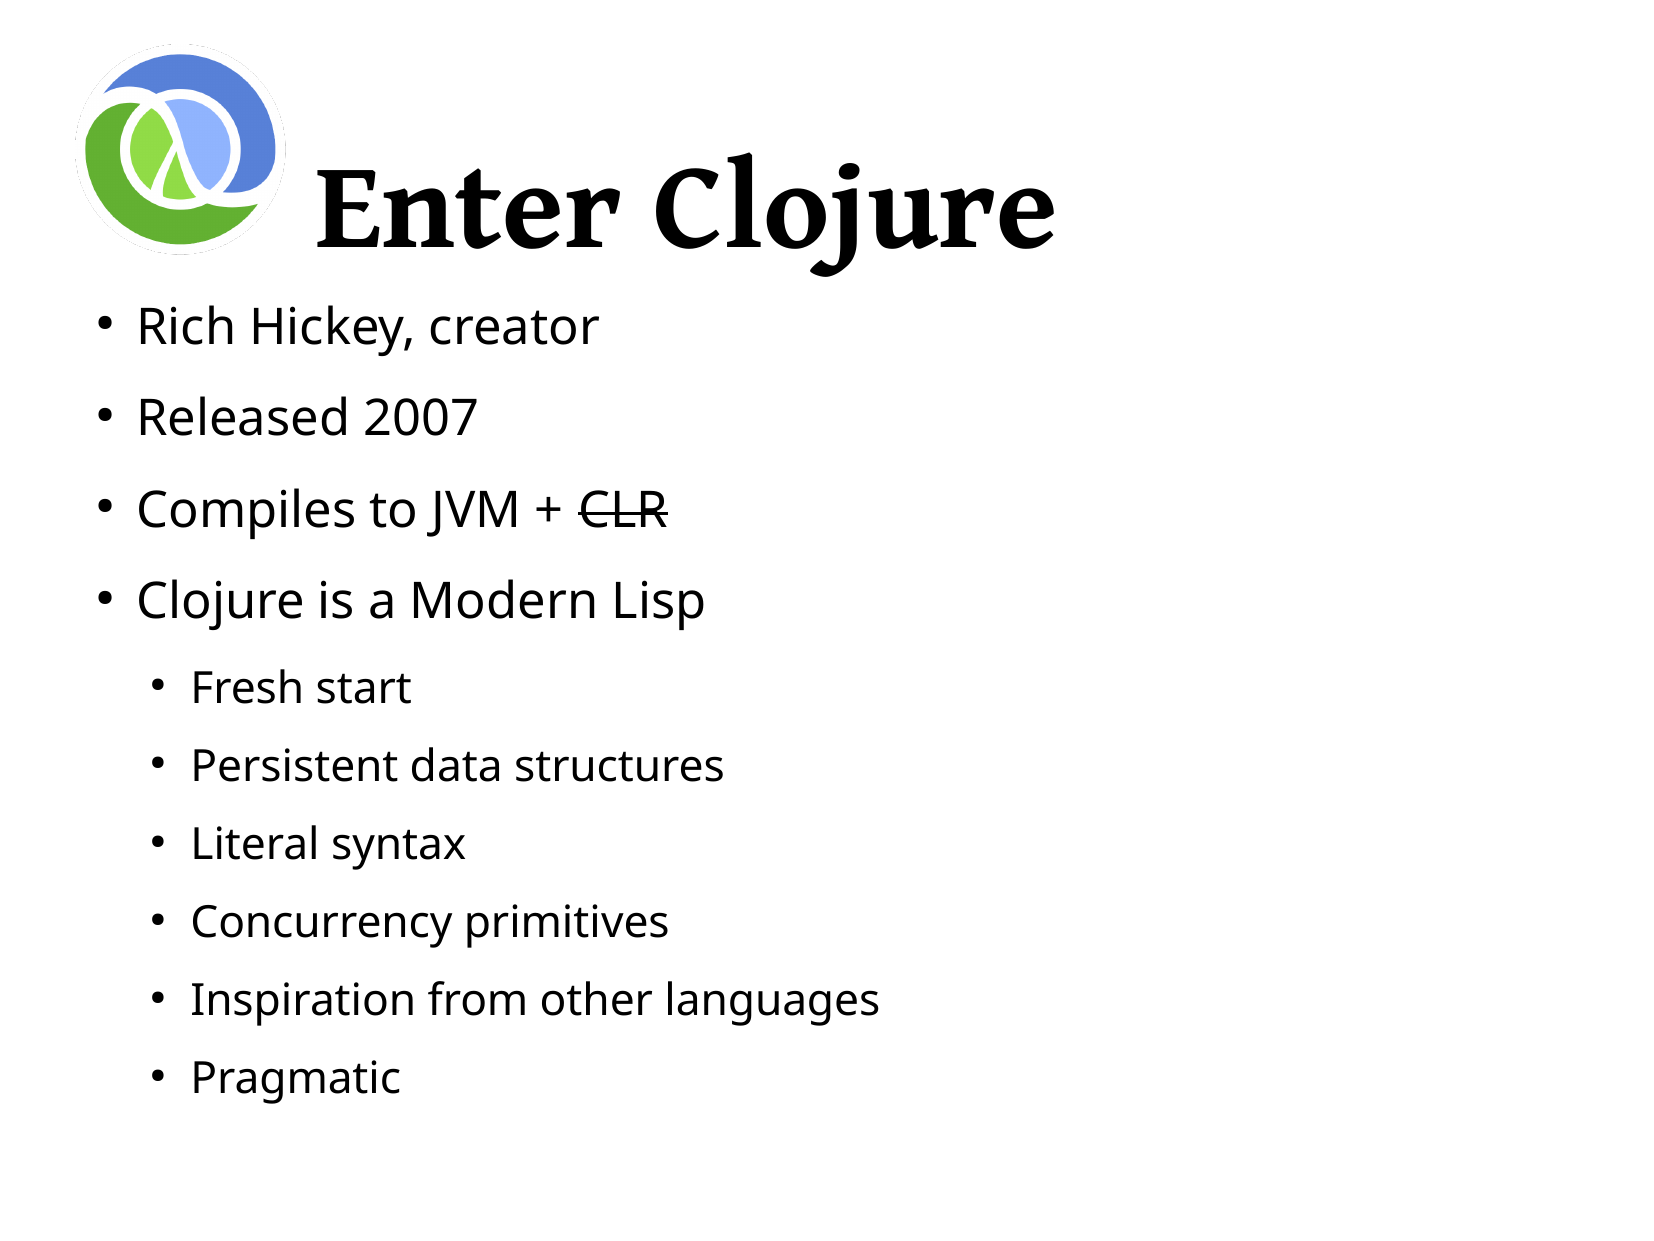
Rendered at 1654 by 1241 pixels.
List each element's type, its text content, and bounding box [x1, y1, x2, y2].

list Rich Hickey, creator Released 2007 Compiles to JVM + CLR Clojure is a Modern Lisp Fresh start Persistent data structures Literal syntax Concurrency primitives Inspiration from other languages Pragmatic [82, 290, 1571, 1109]
picture [75, 44, 286, 255]
title Enter Clojure [315, 138, 1571, 284]
